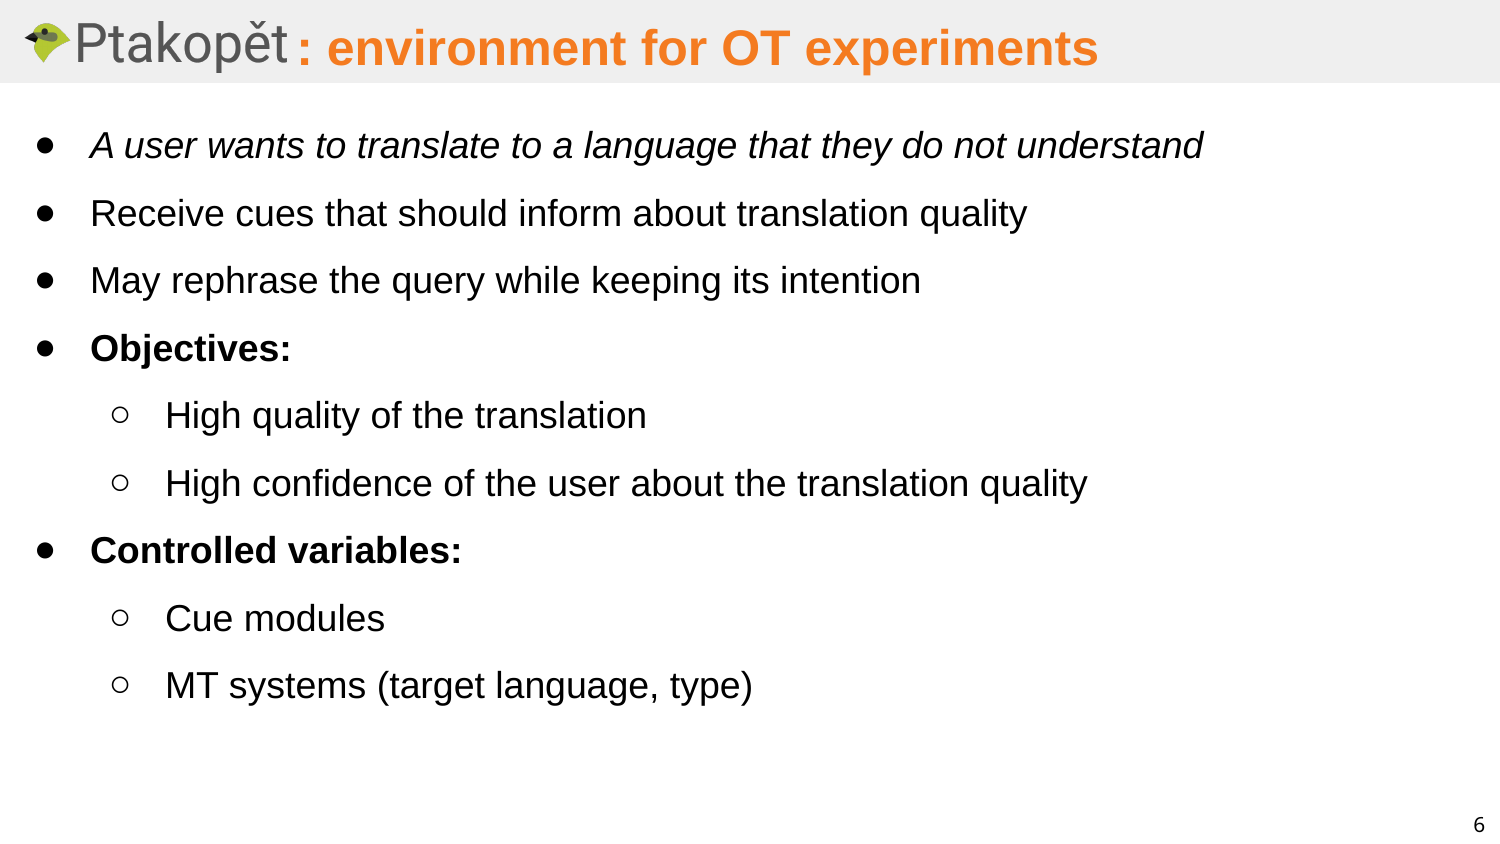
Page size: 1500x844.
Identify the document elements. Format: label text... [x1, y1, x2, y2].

list A user wants to translate to a language that they do not understand Receive cues that should inform about translation quality May rephrase the query while keeping its intention Objectives: High quality of the translation High confidence of the user about the translation quality Controlled variables: Cue modules MT systems (target language, type) [0, 83, 1500, 722]
picture [24, 21, 287, 73]
title : environment for OT experiments [0, 0, 1500, 83]
slide_number 1 [1410, 807, 1500, 844]
